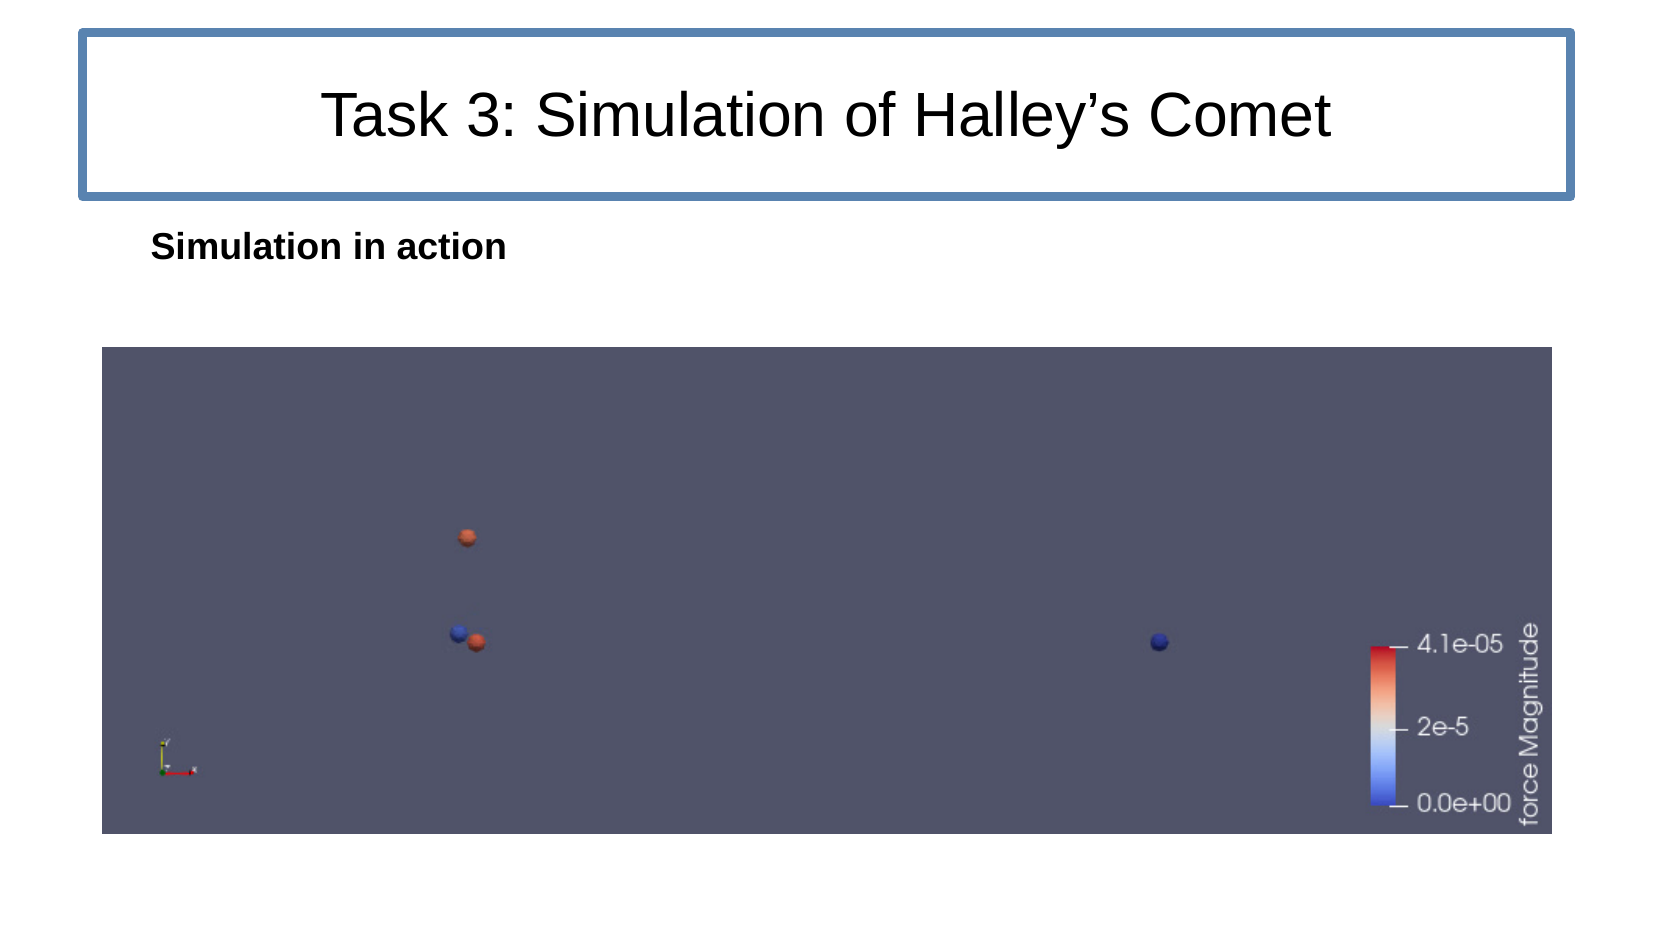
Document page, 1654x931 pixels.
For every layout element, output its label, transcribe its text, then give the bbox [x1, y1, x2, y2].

text_box Simulation in action [135, 217, 1051, 317]
title Task 3: Simulation of Halley’s Comet [82, 32, 1571, 197]
text_box [101, 346, 1553, 834]
